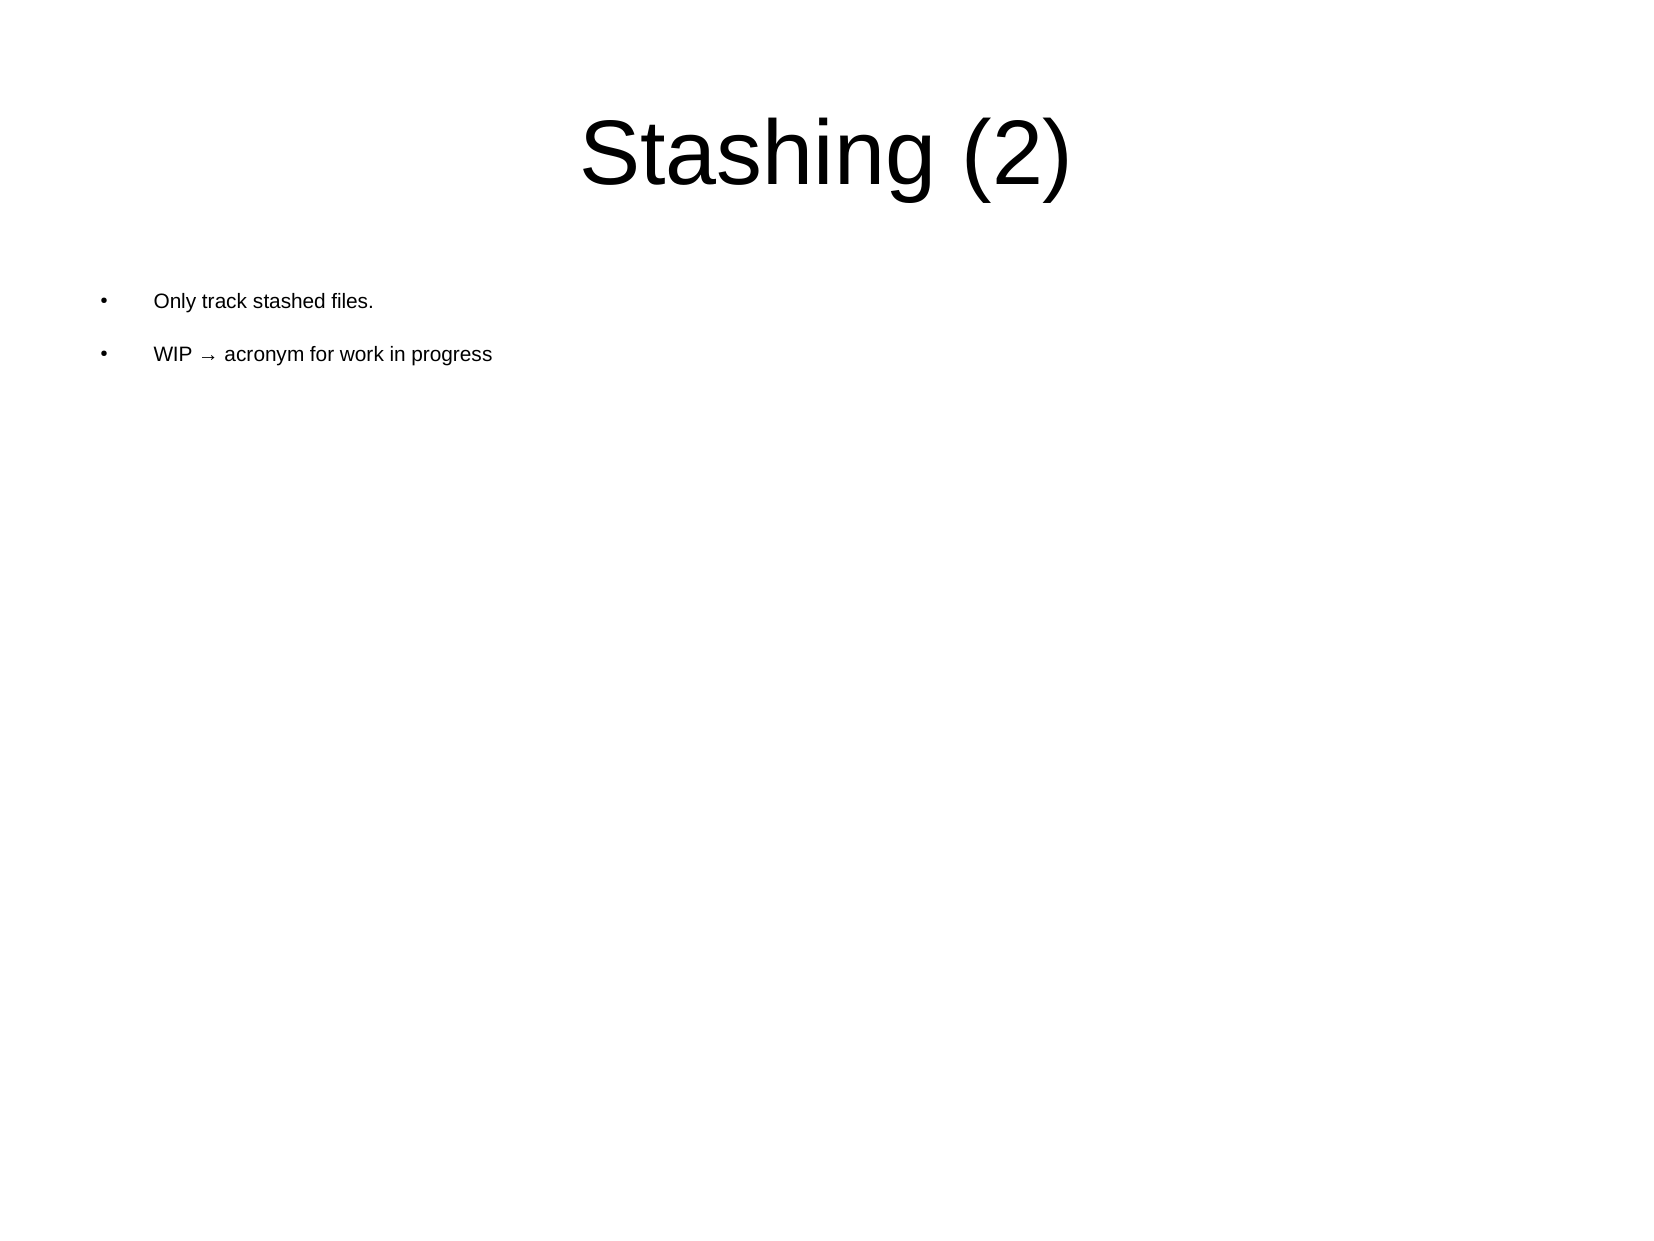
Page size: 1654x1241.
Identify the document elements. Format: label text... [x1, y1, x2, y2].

title Stashing (2) [82, 49, 1571, 257]
list Only track stashed files. WIP → acronym for work in progress [82, 290, 1571, 1201]
